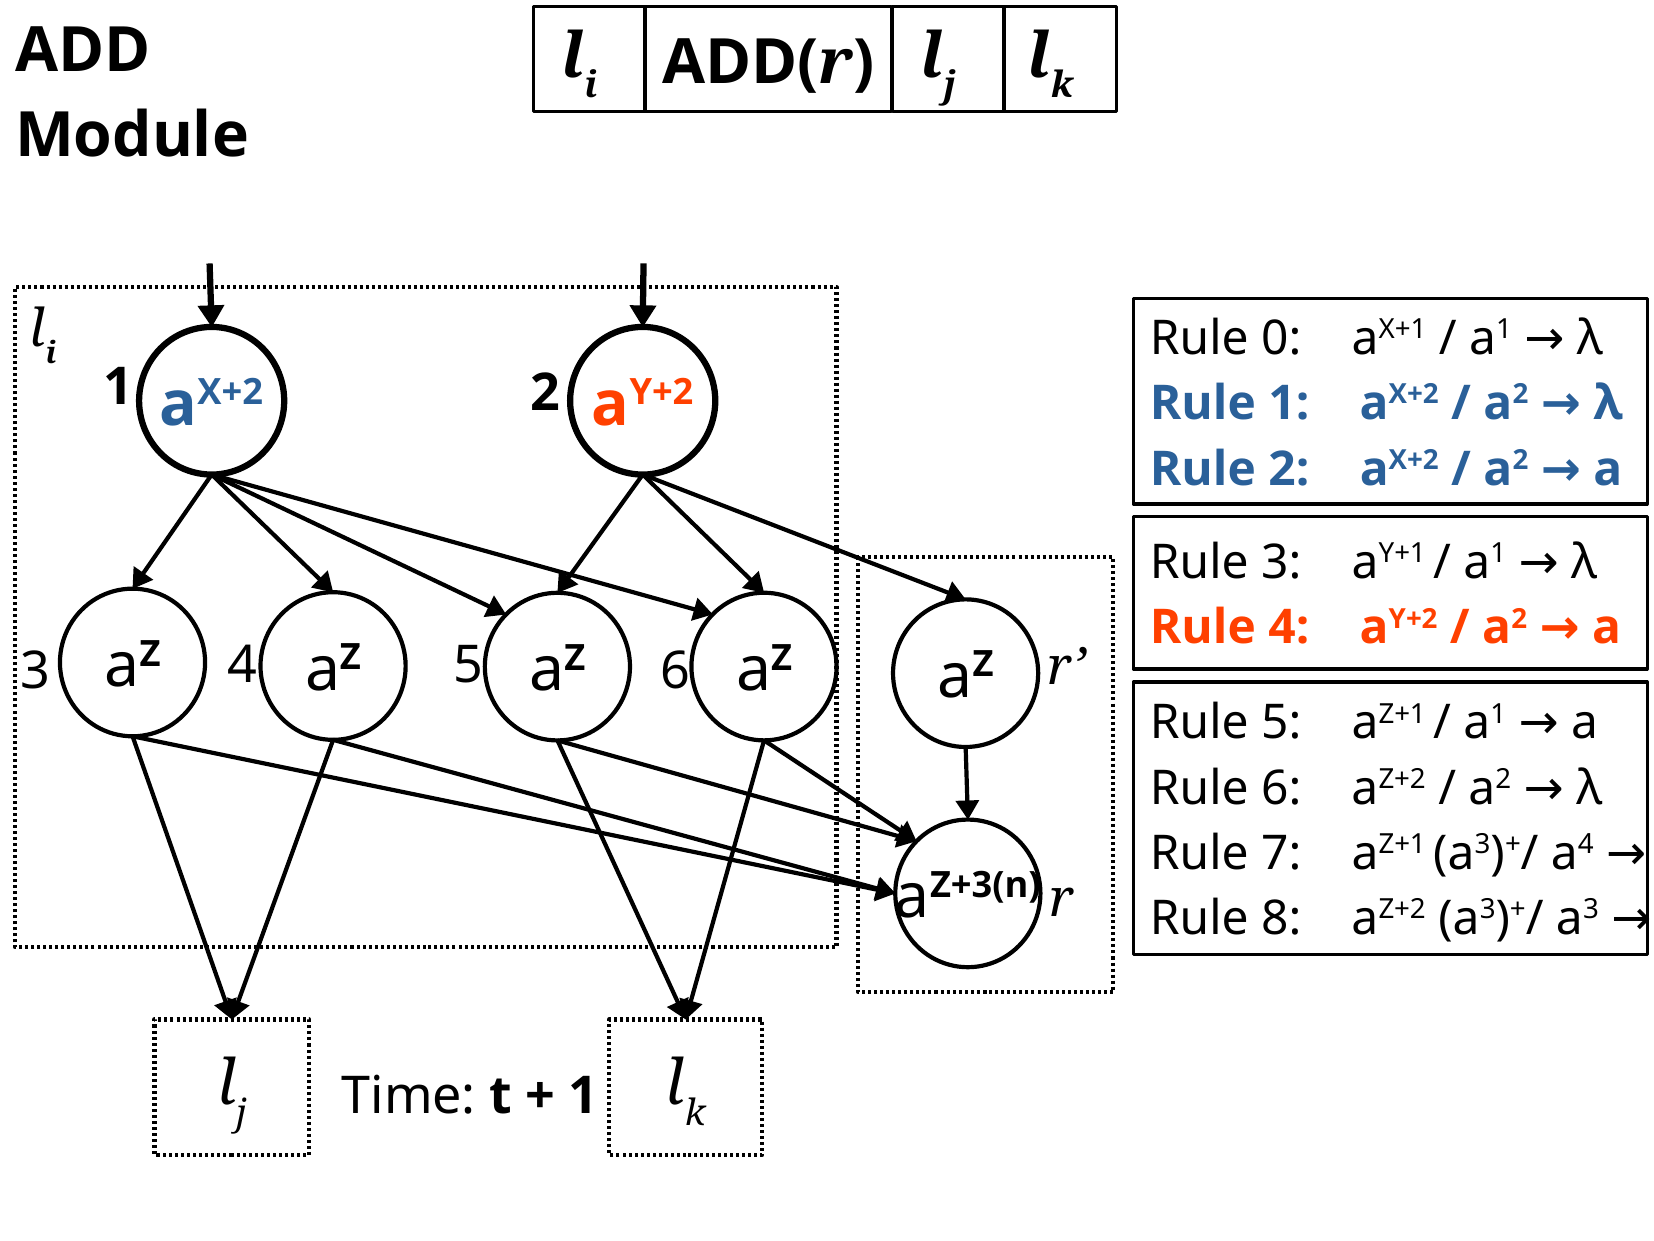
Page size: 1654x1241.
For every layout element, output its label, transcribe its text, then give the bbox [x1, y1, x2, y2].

text_box aZ+3(n) [895, 819, 1034, 968]
text_box 2 [515, 347, 573, 446]
text_box r [1034, 854, 1082, 940]
text_box aZ [893, 599, 1039, 747]
text_box ADD Module [0, 0, 346, 95]
text_box lj [154, 1019, 310, 1156]
text_box r’ [1032, 621, 1110, 708]
text_box aX+2 [139, 326, 285, 475]
text_box Time: t + 1 [326, 1050, 586, 1134]
text_box li [15, 272, 91, 386]
text_box 1 [88, 341, 149, 440]
text_box 4 [212, 619, 273, 717]
text_box 3 [5, 625, 67, 723]
text_box Rule 5: aZ+1 / a1 → a Rule 6: aZ+2 / a2 → λ Rule 7: aZ+1 (a3)+/ a4 → λ Rule 8: aZ+2 (a3)+/ a3 → a [1133, 681, 1648, 955]
text_box aZ [496, 592, 631, 741]
text_box 6 [645, 625, 703, 723]
text_box li [533, 6, 645, 112]
text_box aZ [703, 592, 837, 741]
text_box lj [892, 6, 1004, 112]
text_box aZ [67, 588, 206, 737]
text_box ADD(r) [645, 6, 892, 112]
text_box lk [1004, 6, 1117, 112]
text_box lk [609, 1019, 763, 1156]
text_box aZ+3(n) [903, 901, 919, 913]
text_box aY+2 [573, 326, 716, 475]
text_box 5 [438, 619, 496, 717]
text_box Rule 3: aY+1 / a1 → λ Rule 4: aY+2 / a2 → a [1133, 516, 1648, 669]
text_box Rule 0: aX+1 / a1 → λ Rule 1: aX+2 / a2 → λ Rule 2: aX+2 / a2 → a [1133, 298, 1648, 504]
text_box aZ [273, 592, 406, 740]
